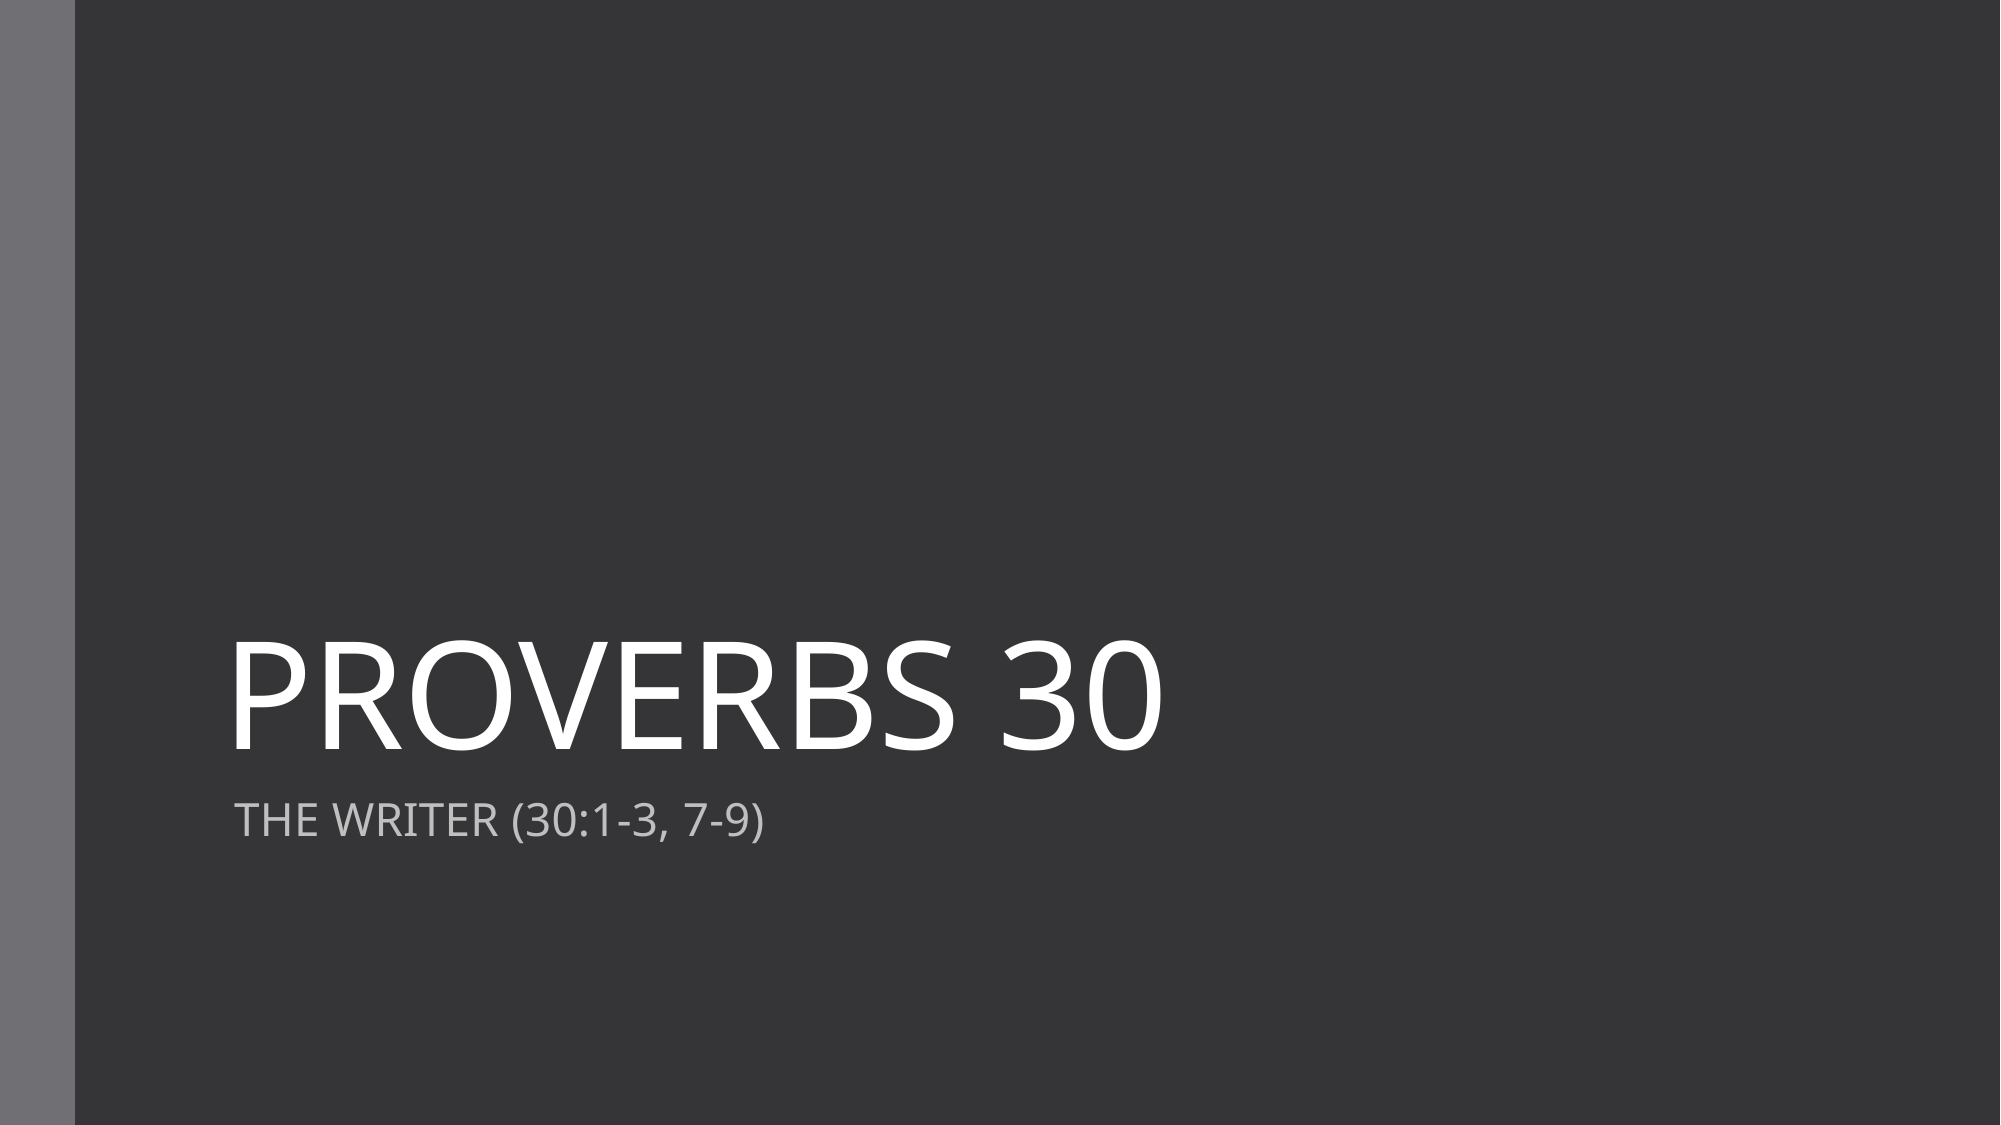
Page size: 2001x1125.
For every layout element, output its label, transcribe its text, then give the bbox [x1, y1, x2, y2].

subtitle THE WRITER (30:1-3, 7-9) [206, 787, 1752, 1066]
title PROVERBS 30 [206, 124, 1752, 787]
